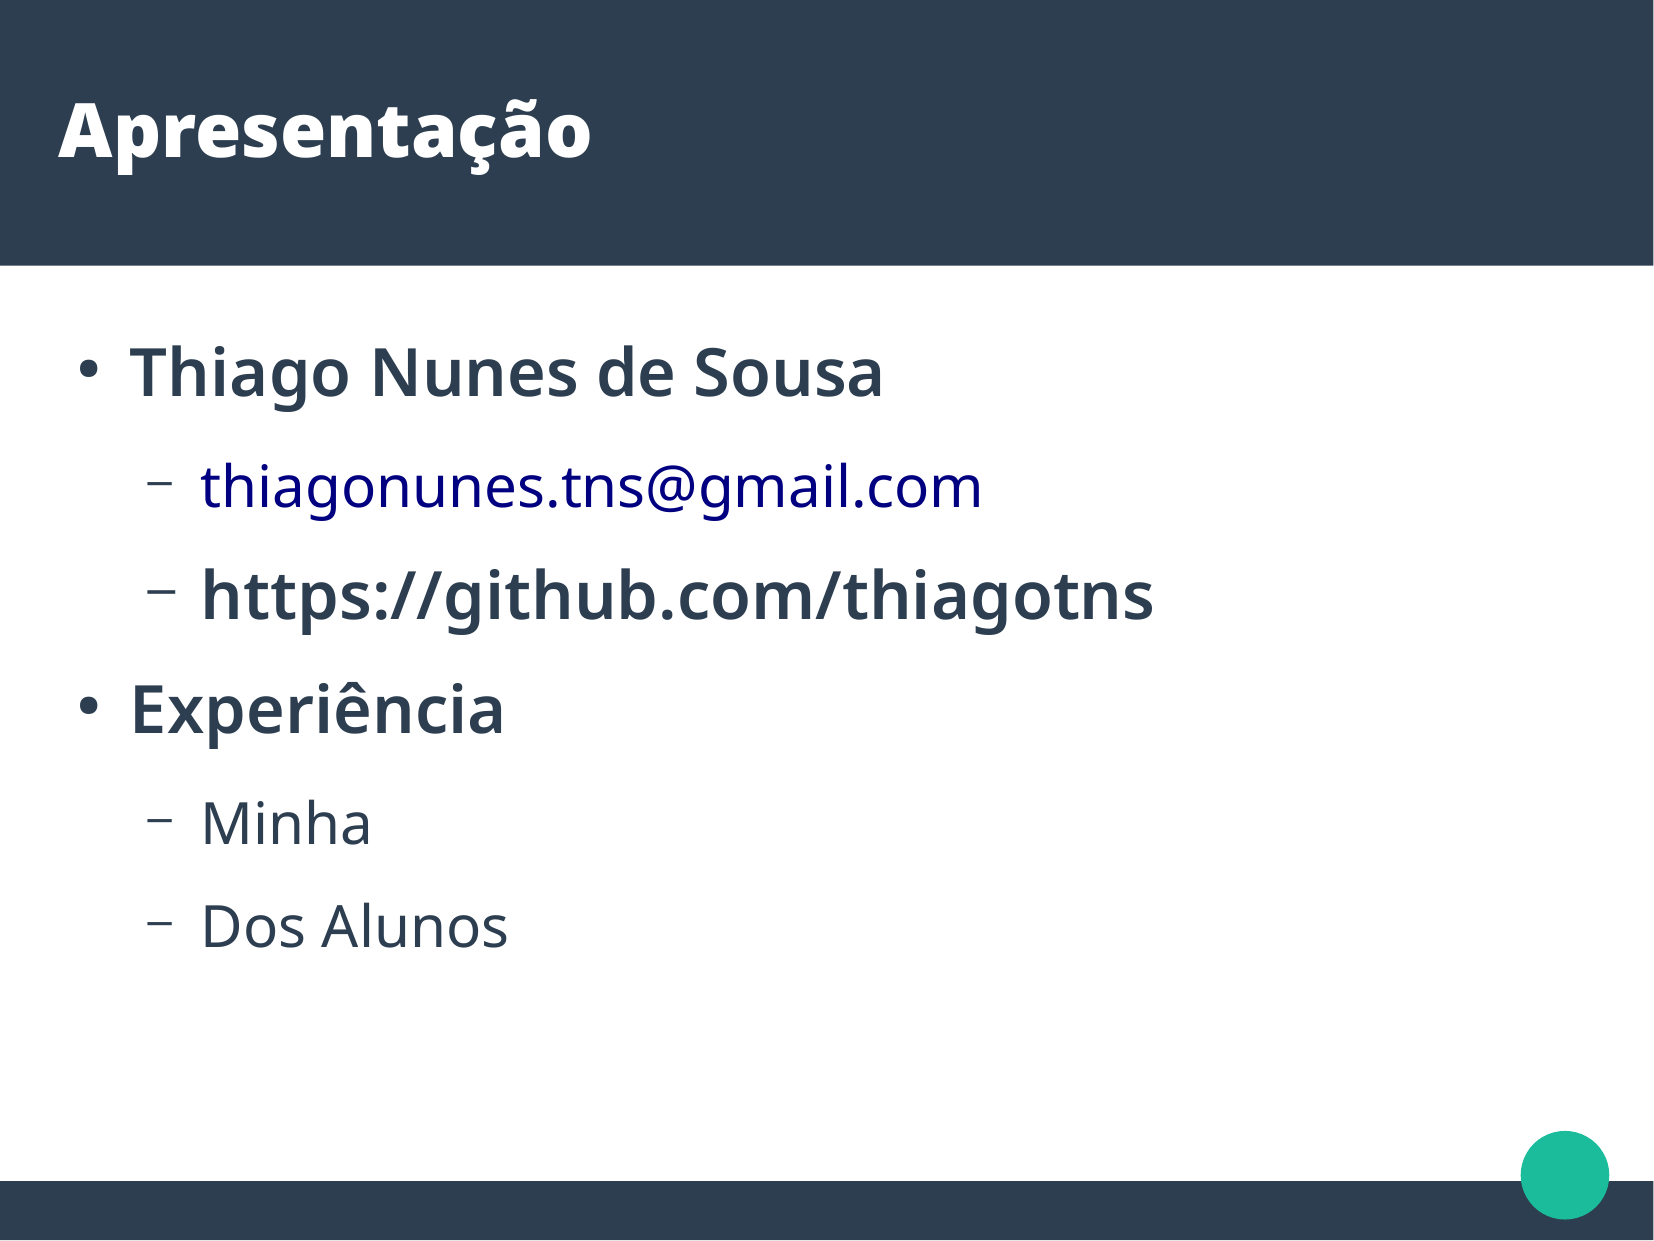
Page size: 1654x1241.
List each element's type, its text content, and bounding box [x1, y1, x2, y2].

list Thiago Nunes de Sousa thiagonunes.tns@gmail.com https://github.com/thiagotns Experiência Minha Dos Alunos [59, 324, 1595, 1152]
title Apresentação [59, 49, 1595, 207]
